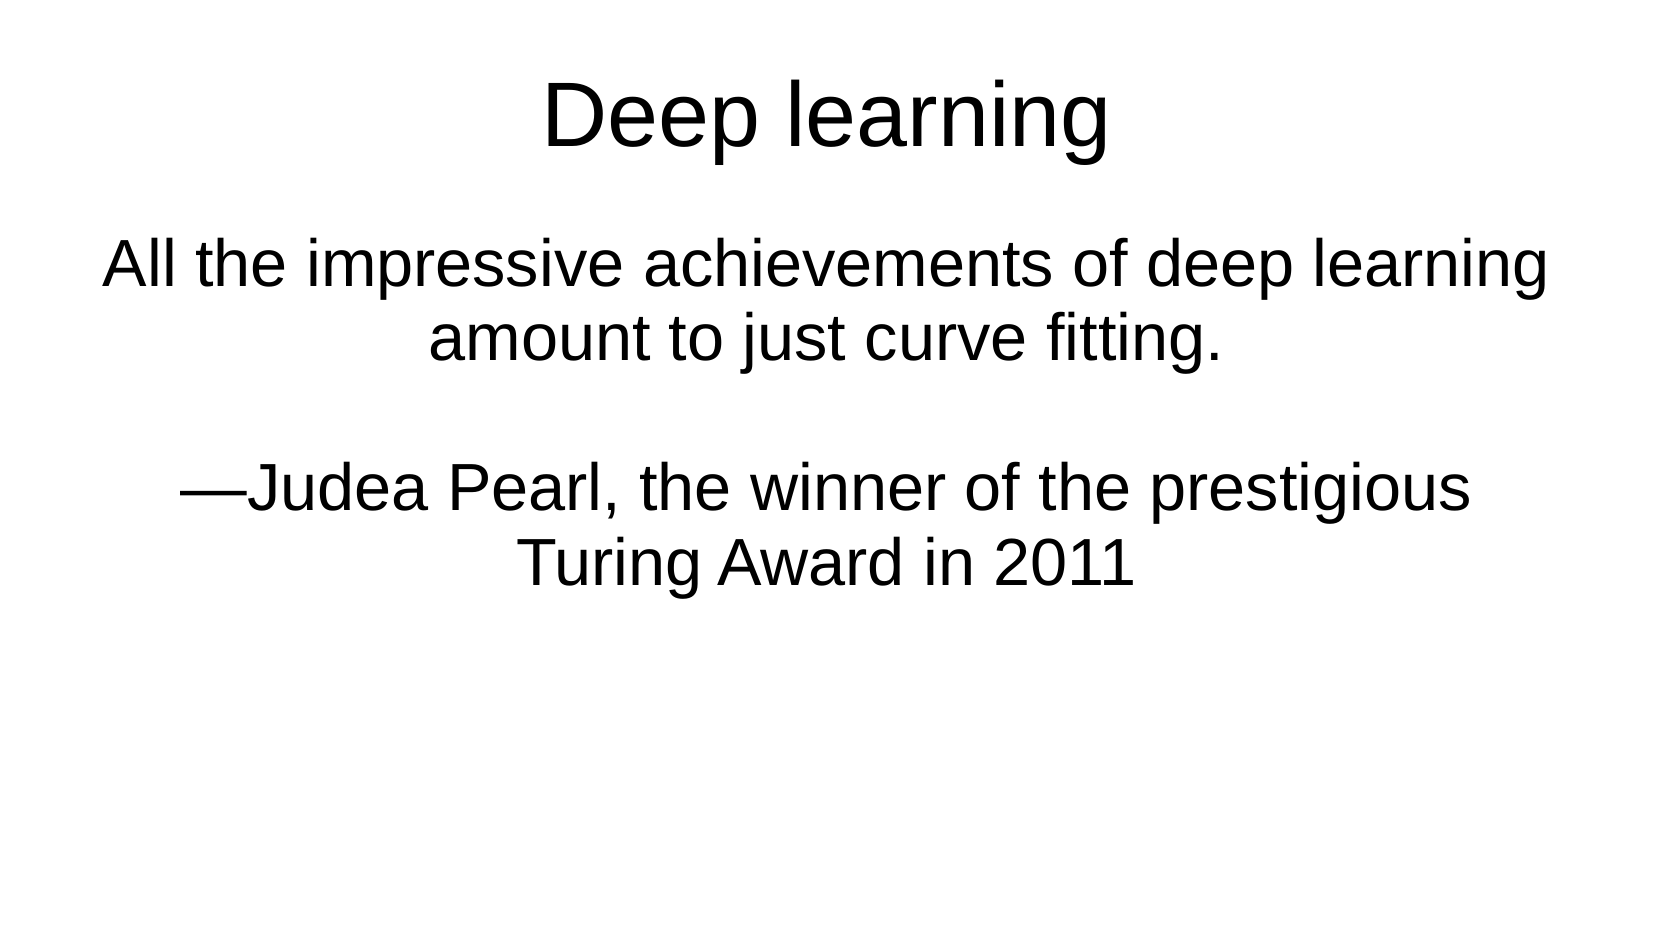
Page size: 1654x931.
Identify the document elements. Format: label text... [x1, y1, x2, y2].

title Deep learning [82, 37, 1571, 193]
subtitle All the impressive achievements of deep learning amount to just curve fitting. —Judea Pearl, the winner of the prestigious Turing Award in 2011 [82, 217, 1571, 758]
